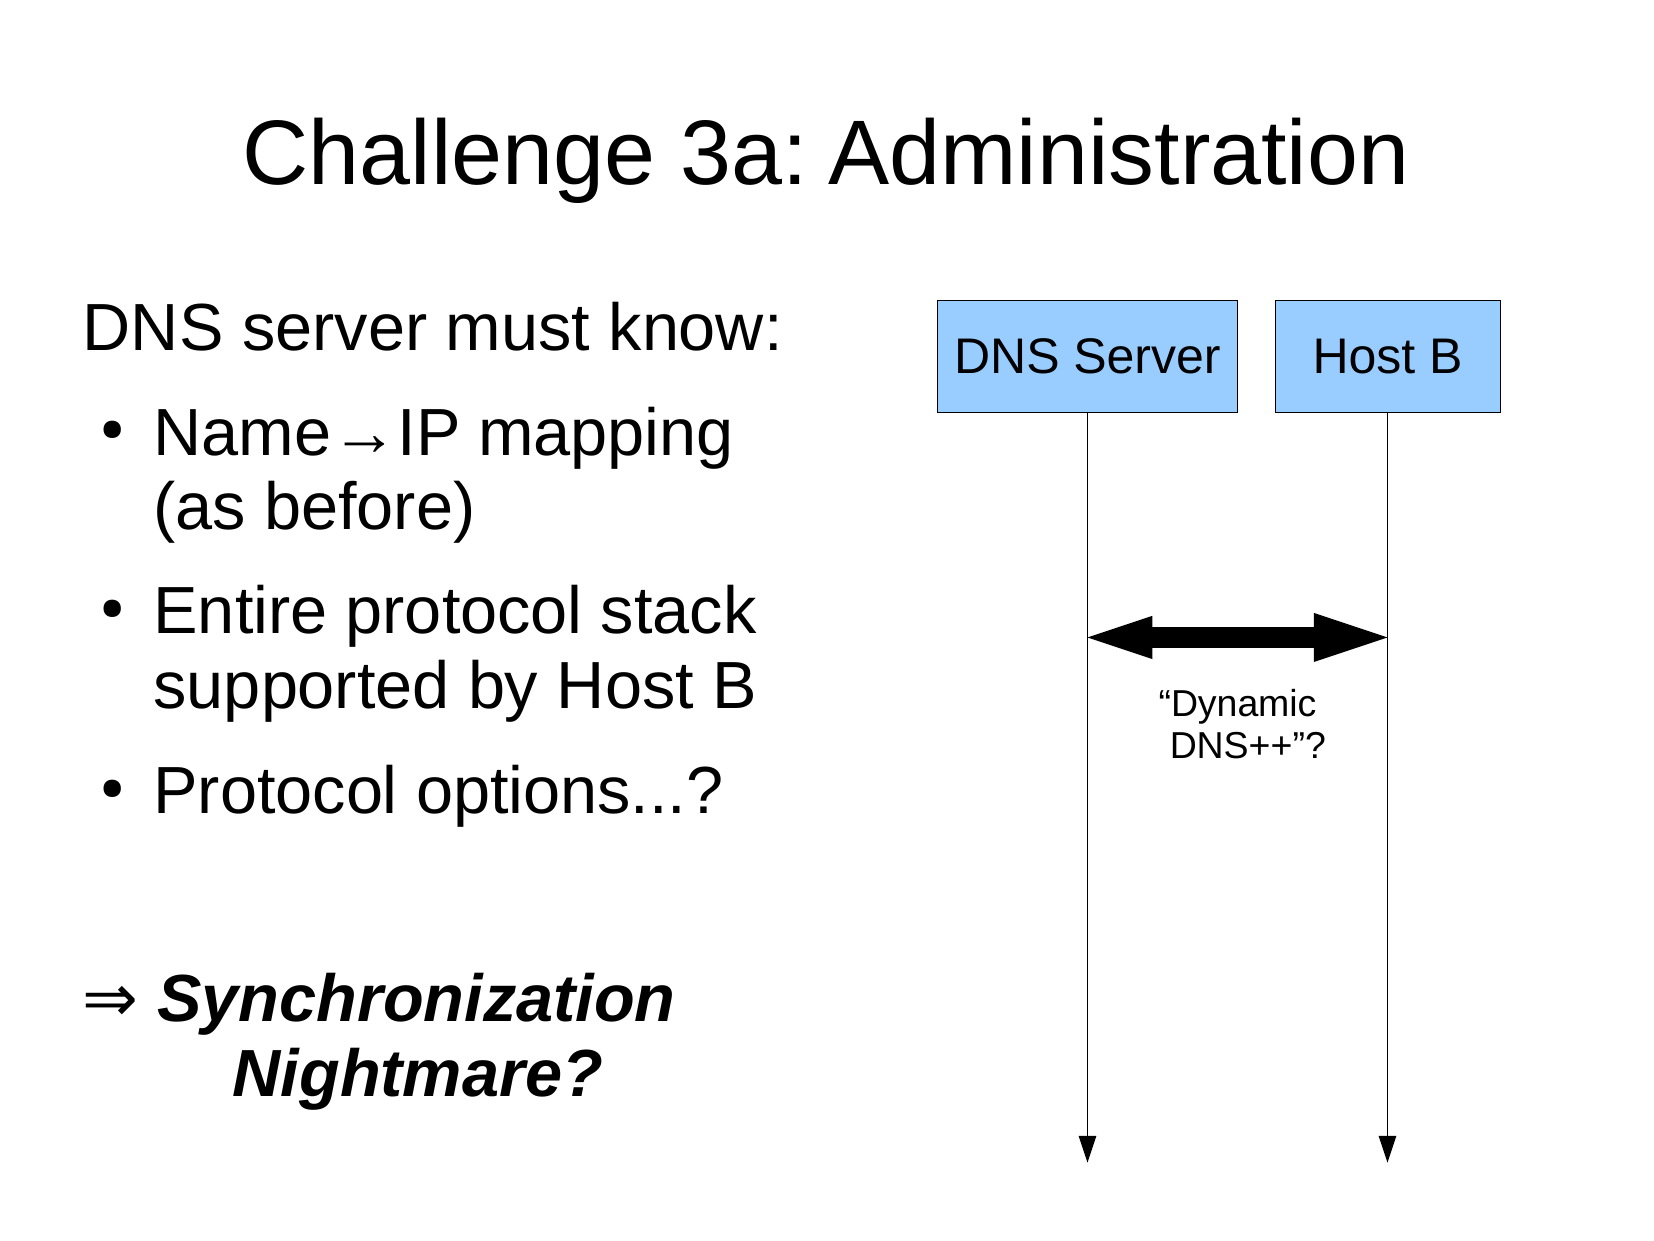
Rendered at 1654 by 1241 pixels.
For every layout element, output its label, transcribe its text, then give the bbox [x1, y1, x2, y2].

text_box DNS Server [937, 300, 1238, 413]
text_box Host B [1275, 300, 1501, 413]
list DNS server must know: Name→IP mapping (as before) Entire protocol stack supported by Host B Protocol options...? ⇒ Synchronization Nightmare? [82, 290, 809, 1109]
title Challenge 3a: Administration [82, 49, 1571, 257]
text_box “Dynamic DNS++”? [1087, 674, 1388, 774]
